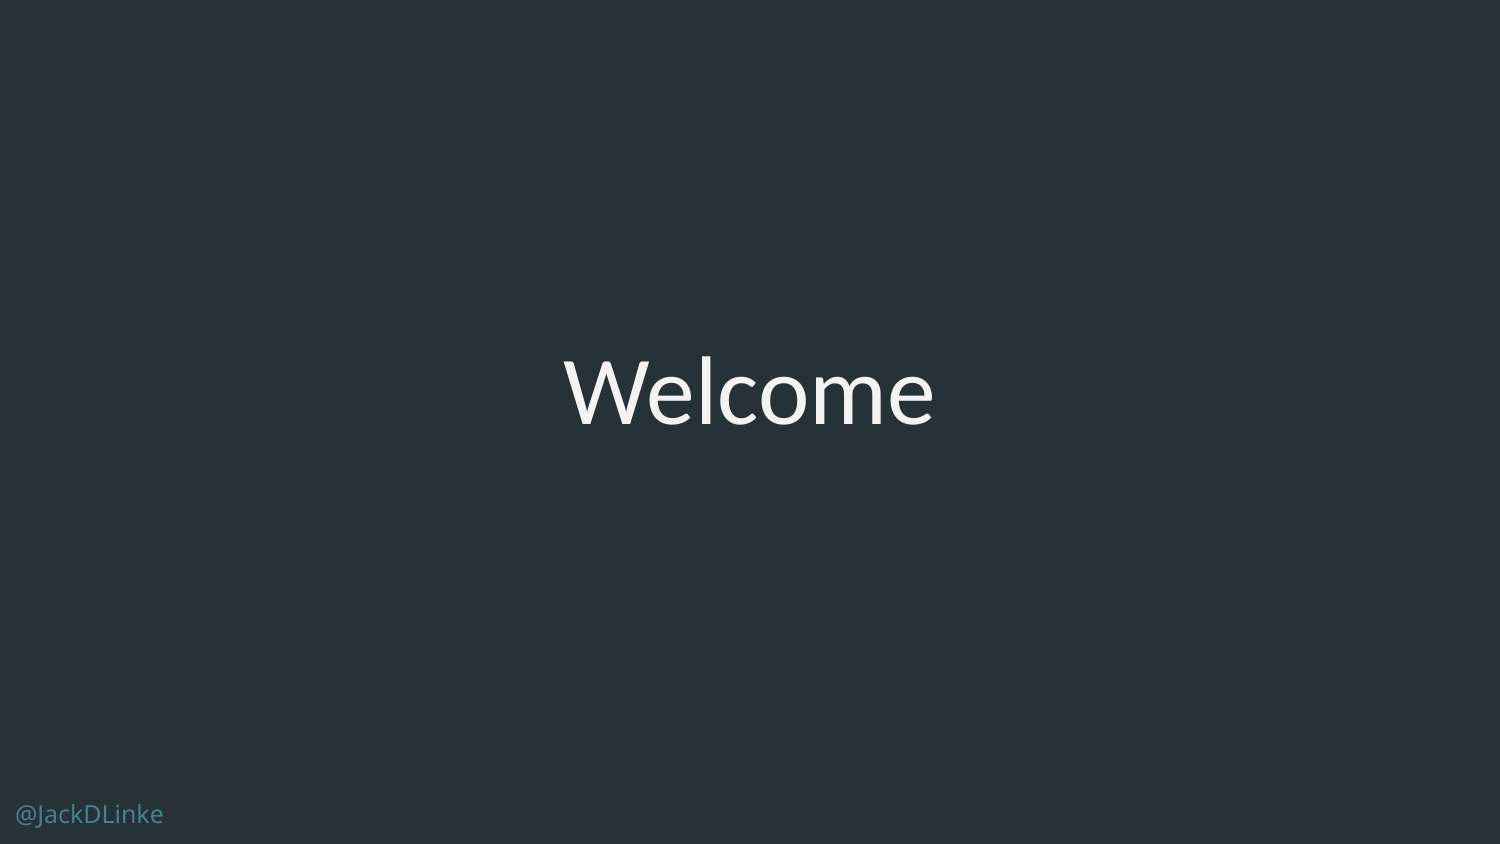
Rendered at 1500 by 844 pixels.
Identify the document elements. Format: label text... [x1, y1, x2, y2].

title Welcome [51, 122, 1449, 459]
